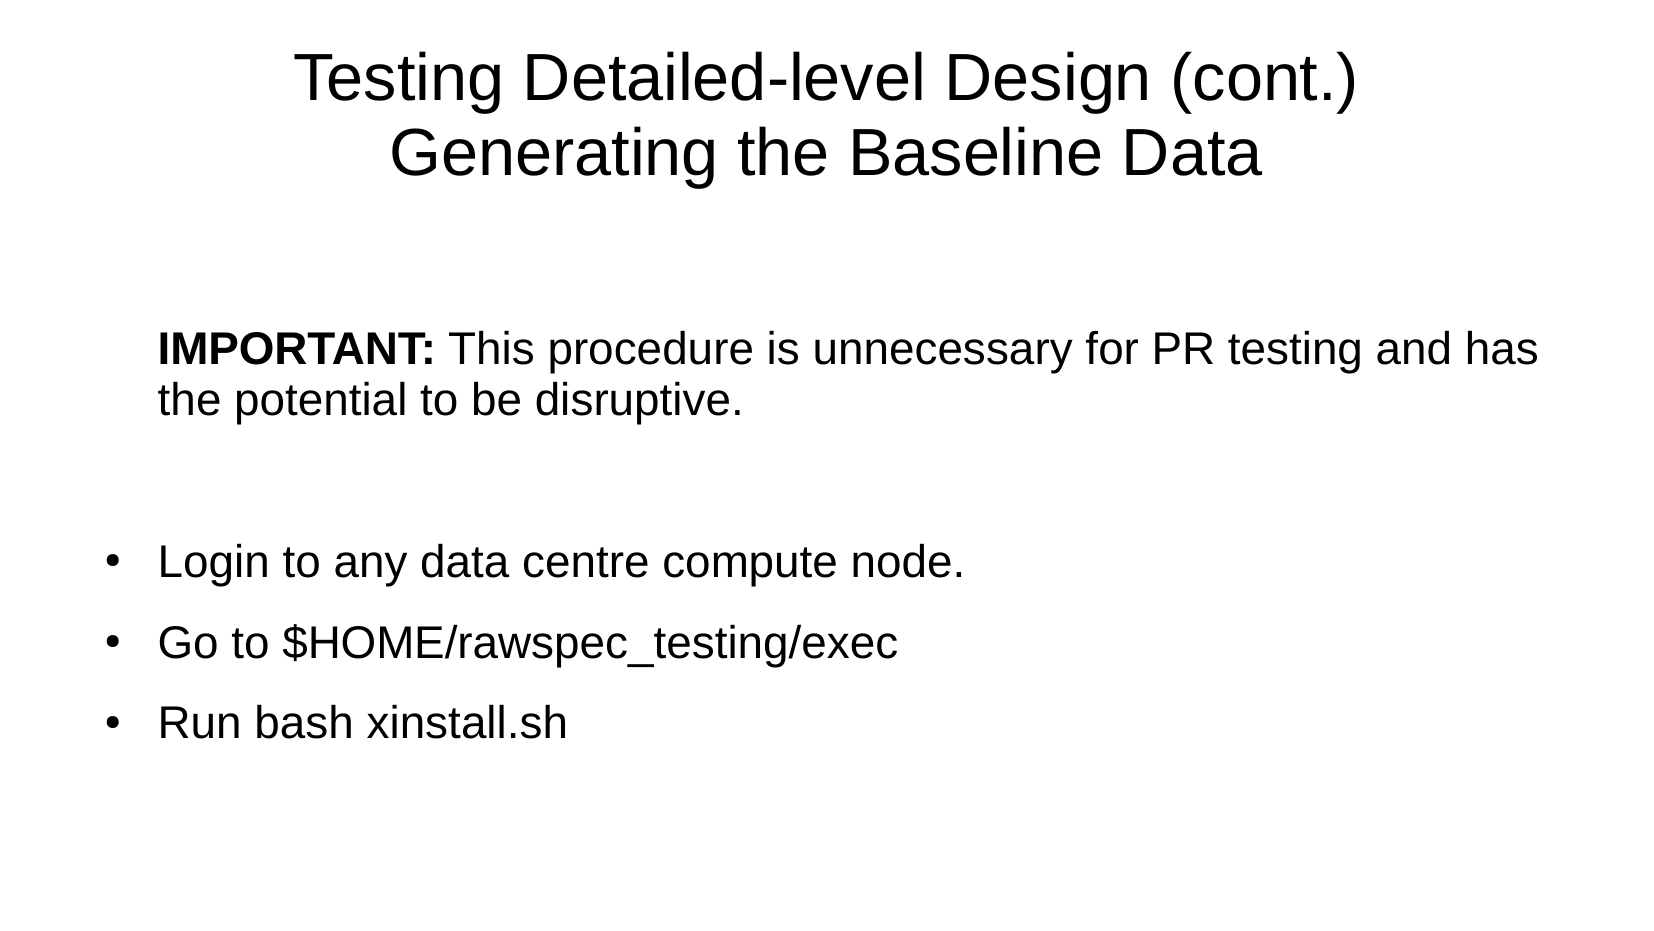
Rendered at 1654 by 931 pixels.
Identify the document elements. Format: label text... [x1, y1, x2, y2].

title Testing Detailed-level Design (cont.) Generating the Baseline Data [82, 37, 1571, 193]
list IMPORTANT: This procedure is unnecessary for PR testing and has the potential to be disruptive. Login to any data centre compute node. Go to $HOME/rawspec_testing/exec Run bash xinstall.sh [86, 323, 1576, 788]
